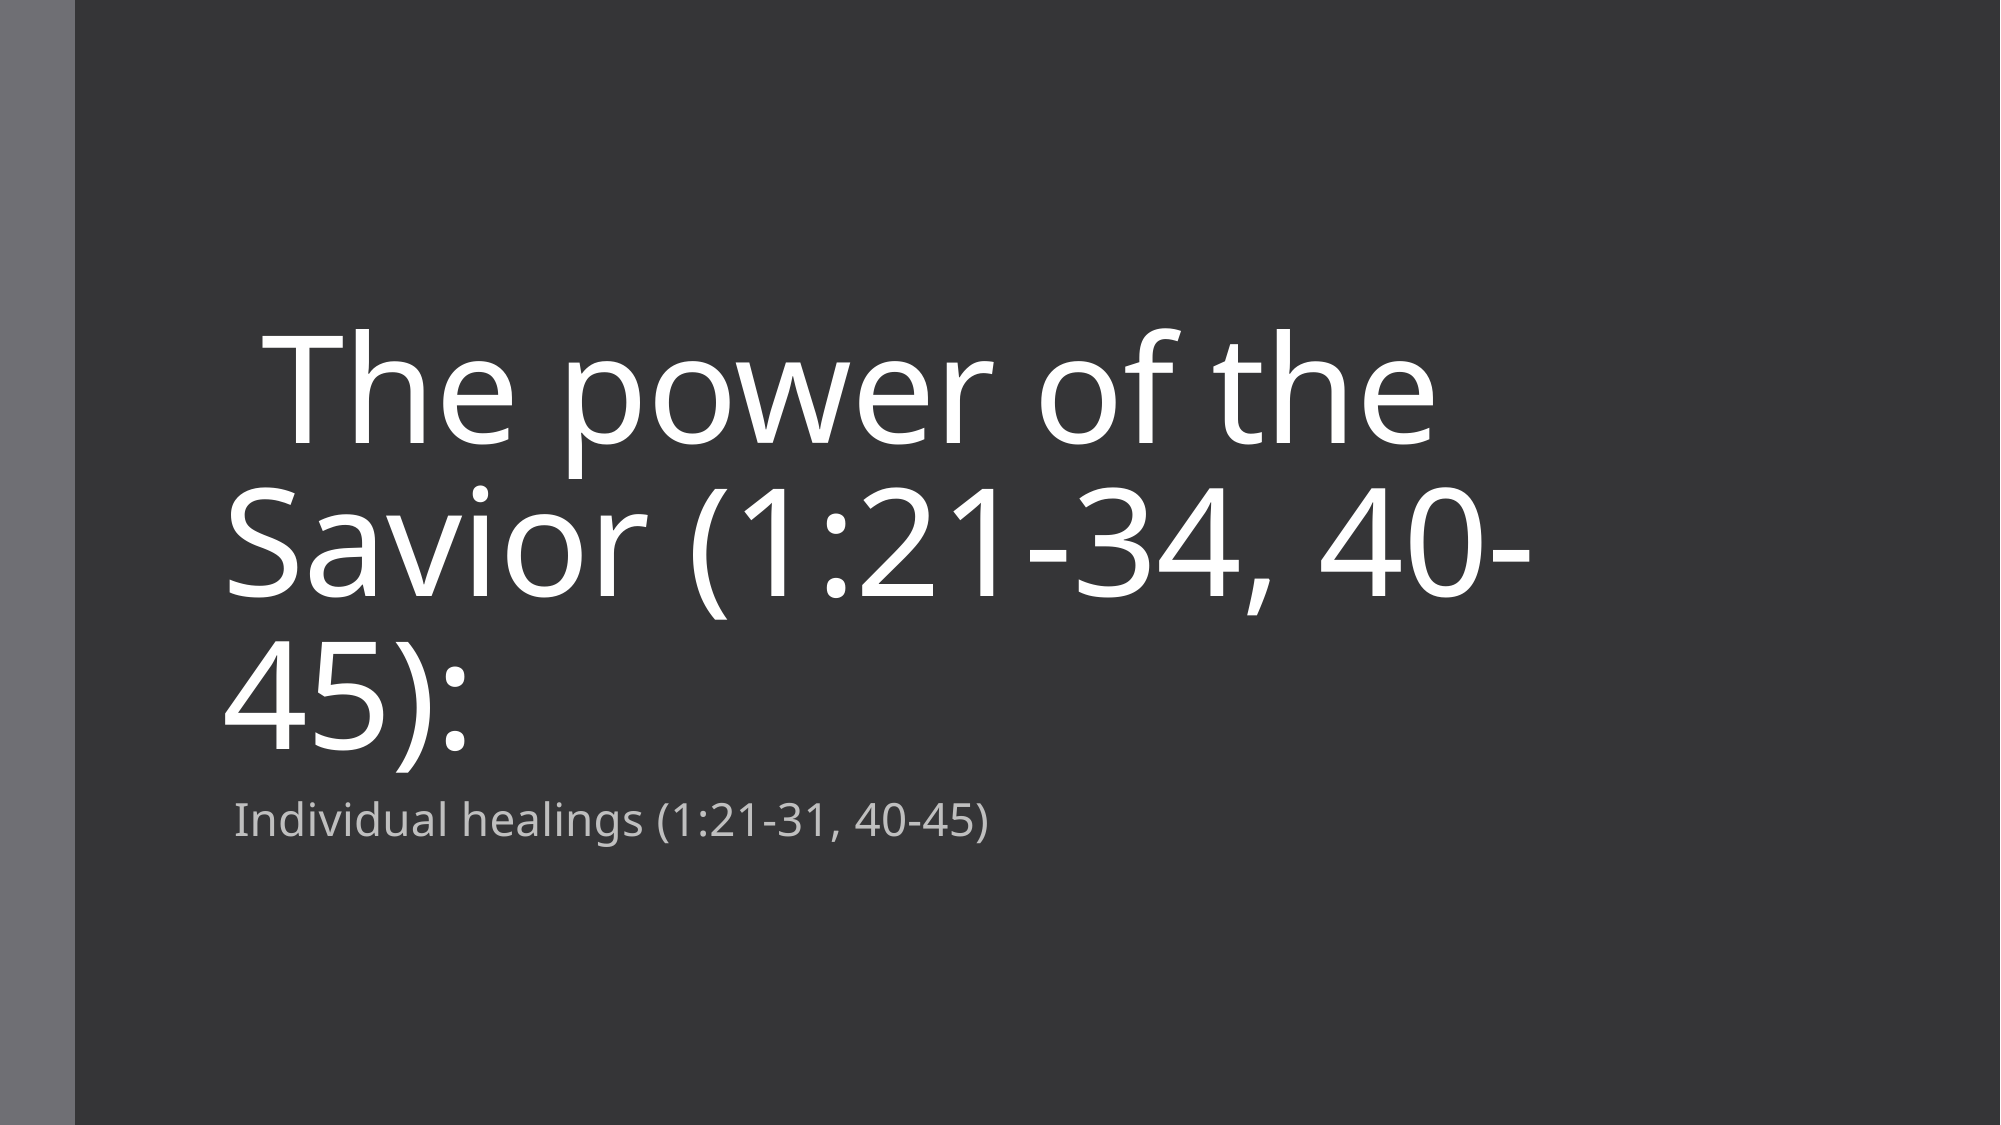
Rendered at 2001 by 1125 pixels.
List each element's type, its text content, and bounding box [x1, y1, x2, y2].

subtitle Individual healings (1:21-31, 40-45) [206, 787, 1752, 1066]
title The power of the Savior (1:21-34, 40-45): [206, 124, 1752, 787]
